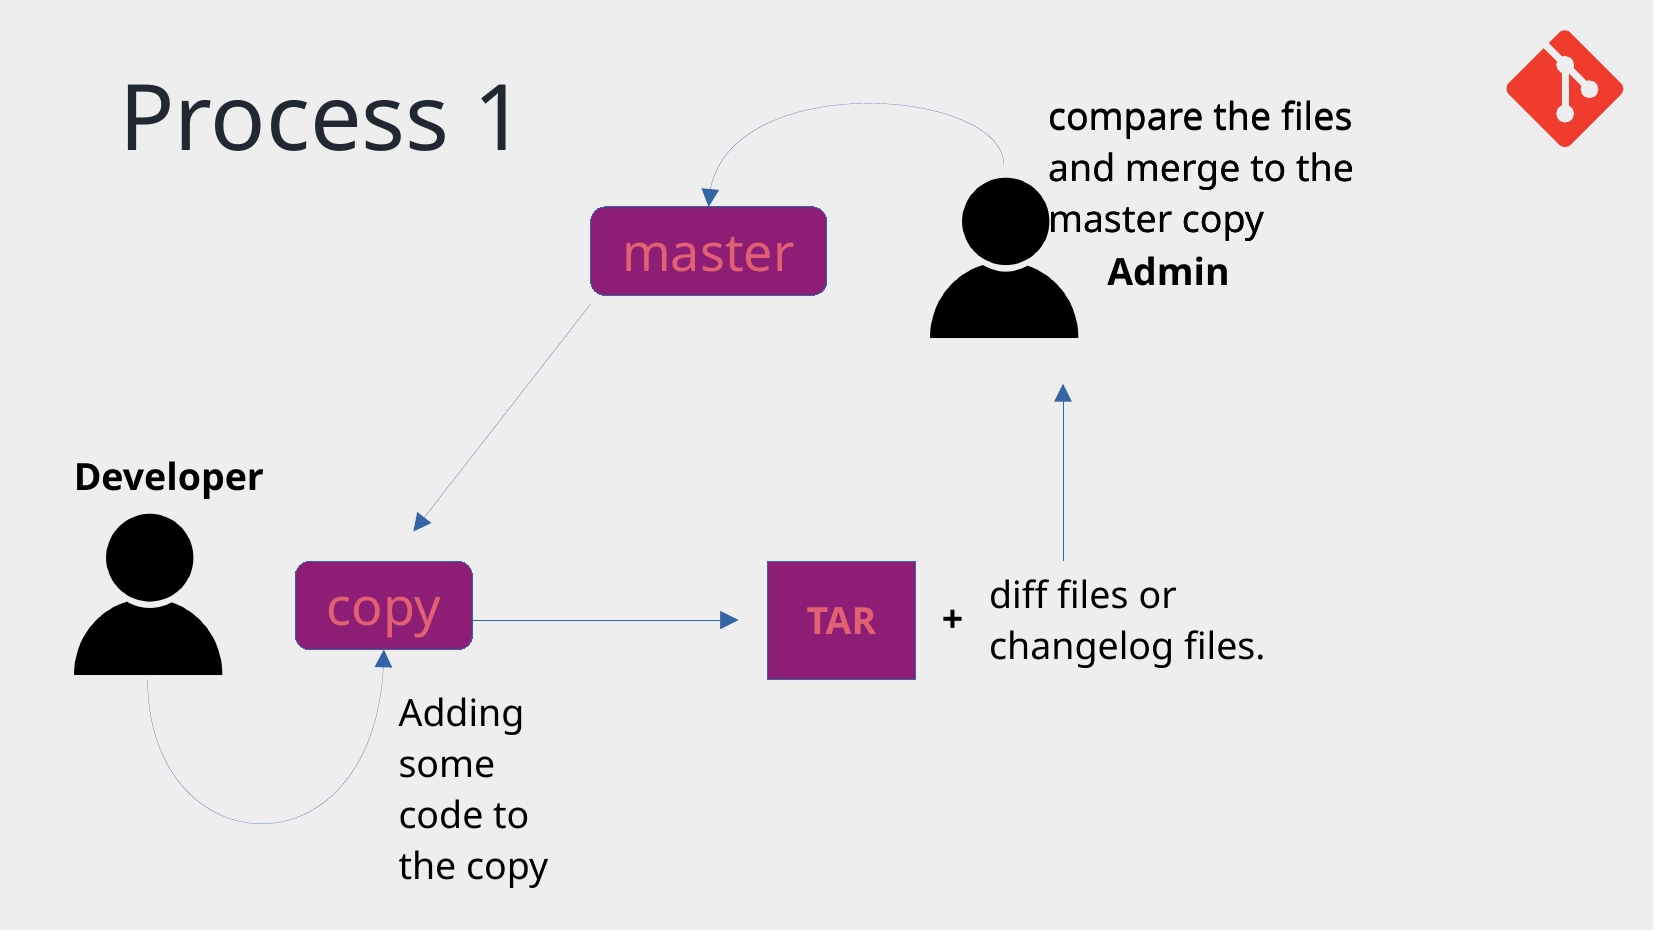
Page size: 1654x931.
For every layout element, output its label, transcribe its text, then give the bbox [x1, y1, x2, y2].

text_box TAR [767, 561, 916, 680]
text_box master [590, 206, 827, 296]
title Process 1 [82, 37, 563, 193]
text_box diff files or changelog files. [974, 561, 1329, 745]
picture [1505, 29, 1625, 148]
text_box compare the files and merge to the master copy [1033, 82, 1388, 266]
text_box + [927, 584, 987, 642]
picture [915, 165, 1093, 343]
text_box Admin [1092, 266, 1300, 296]
text_box copy [295, 561, 473, 650]
picture [59, 542, 237, 680]
text_box Developer [59, 442, 296, 542]
text_box Adding some code to the copy [383, 679, 591, 863]
